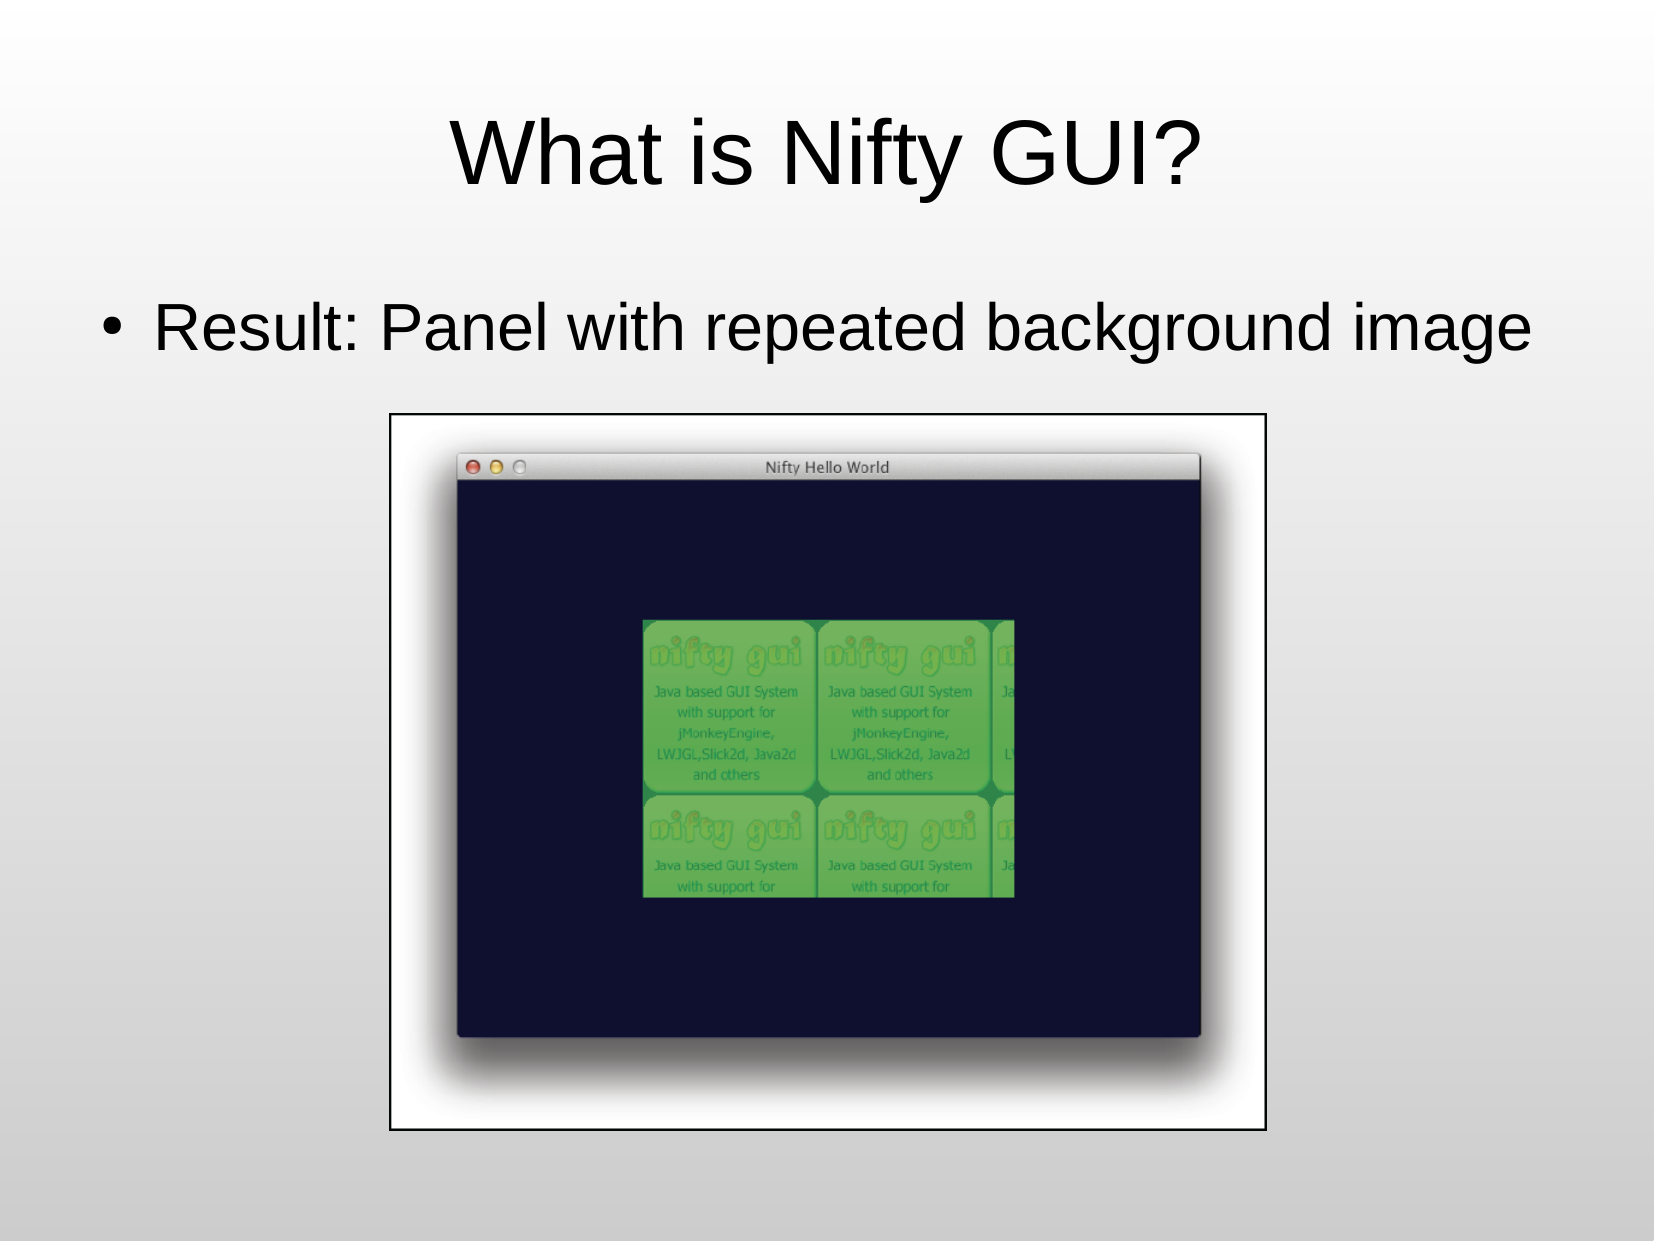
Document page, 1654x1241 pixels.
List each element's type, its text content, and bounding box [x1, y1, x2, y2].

title What is Nifty GUI? [82, 49, 1571, 257]
list Result: Panel with repeated background image [82, 290, 1571, 1109]
picture [389, 413, 1267, 1131]
